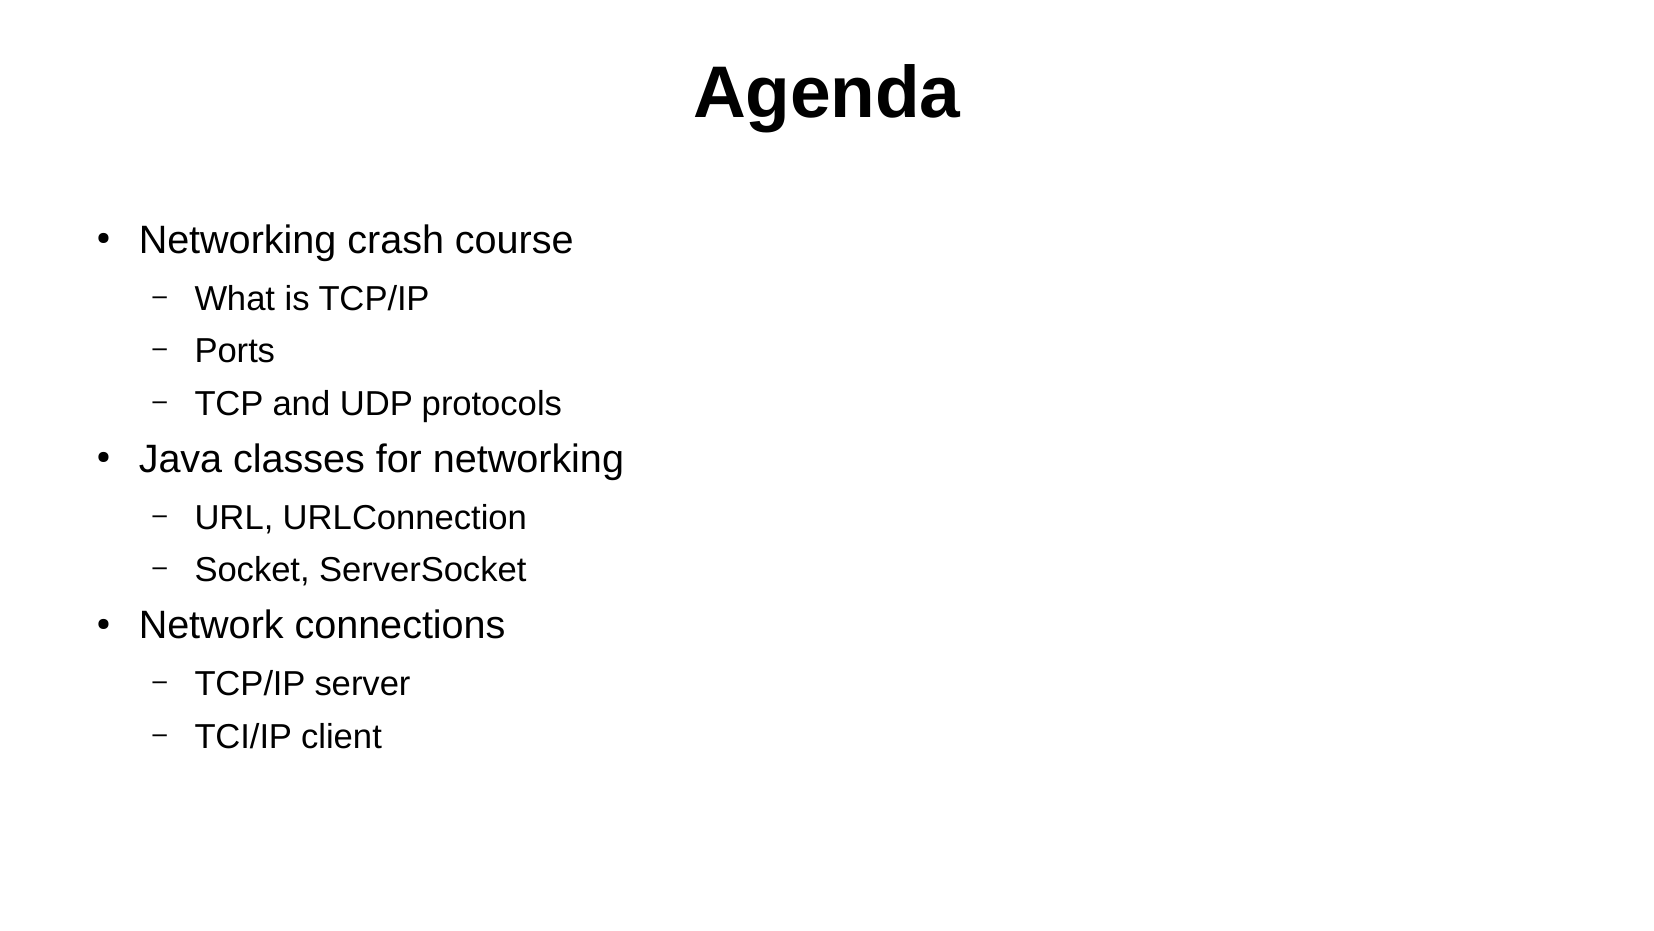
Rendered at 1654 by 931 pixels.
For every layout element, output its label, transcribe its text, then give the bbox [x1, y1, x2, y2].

title Agenda [82, 37, 1571, 147]
list Networking crash course What is TCP/IP Ports TCP and UDP protocols Java classes for networking URL, URLConnection Socket, ServerSocket Network connections TCP/IP server TCI/IP client [82, 217, 1538, 758]
